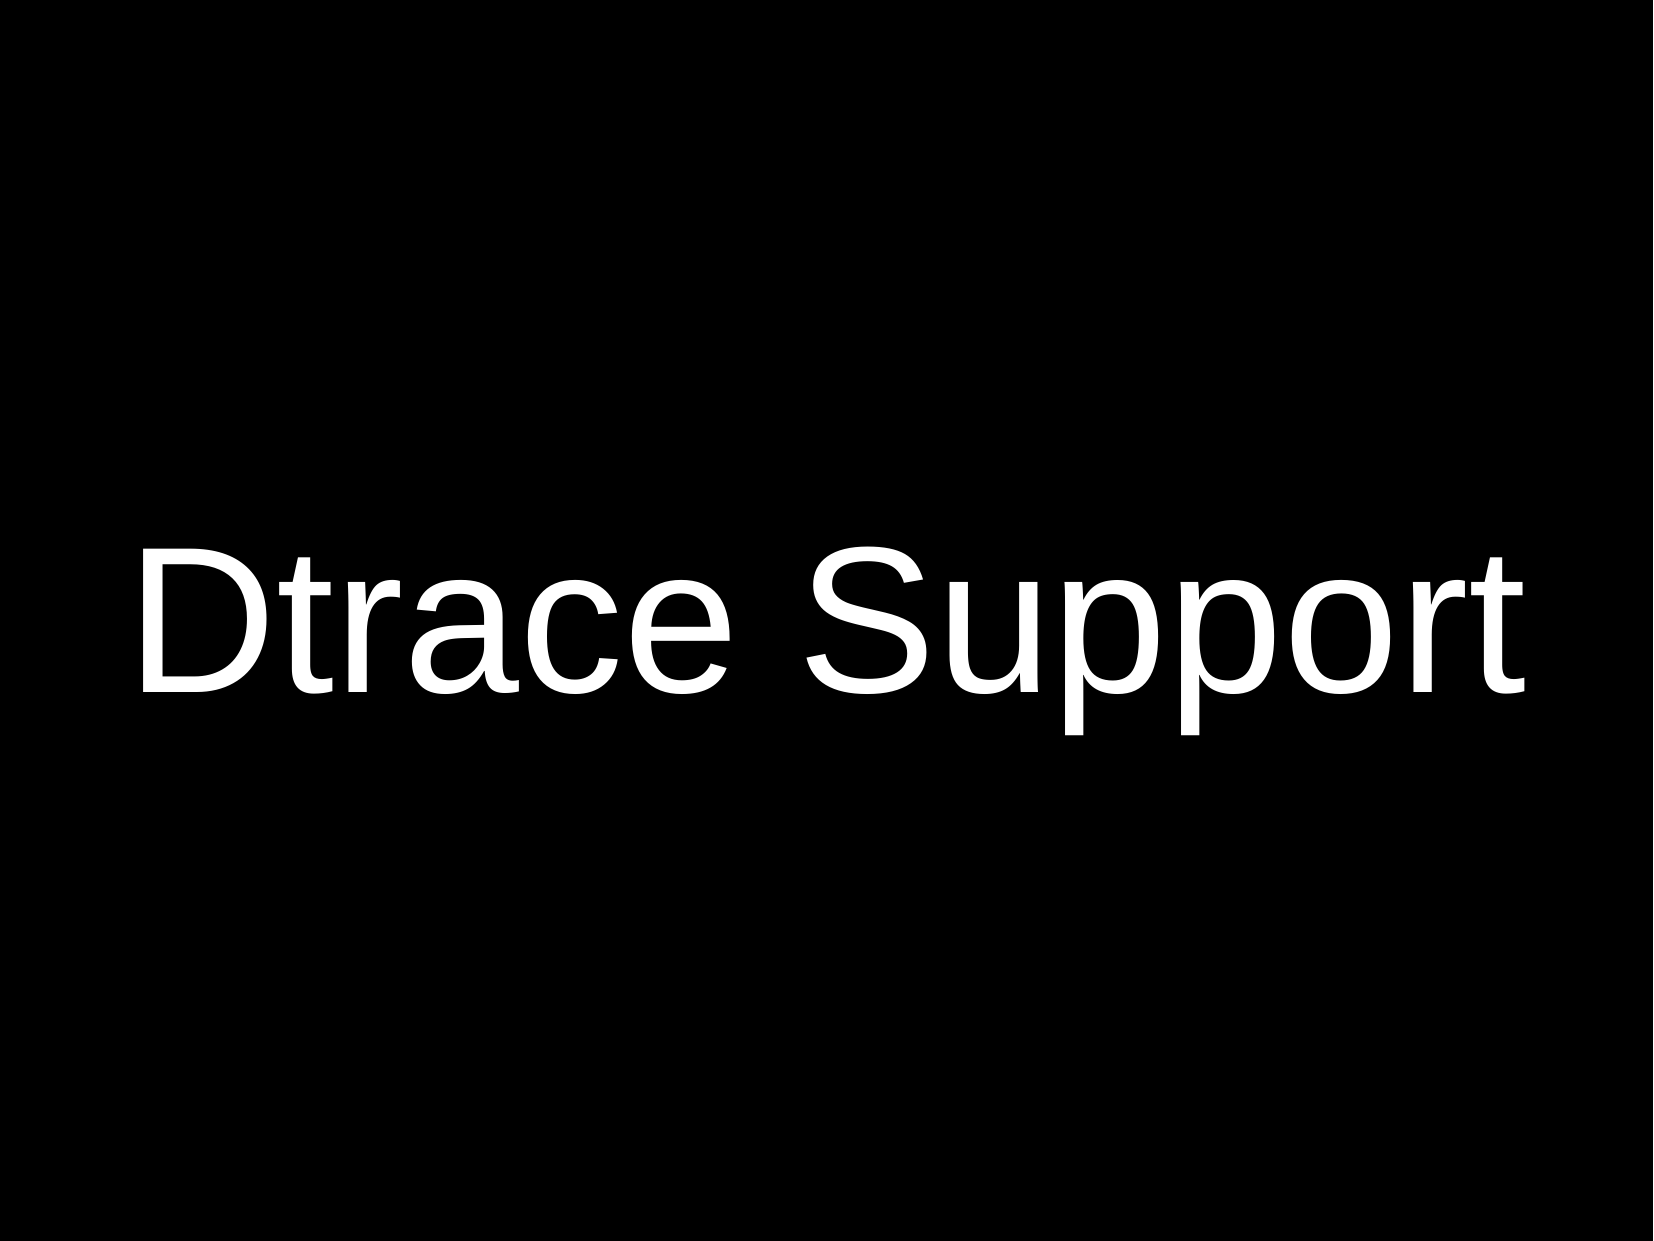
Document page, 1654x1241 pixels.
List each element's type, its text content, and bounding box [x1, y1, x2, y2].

title Dtrace Support [82, 101, 1571, 1140]
